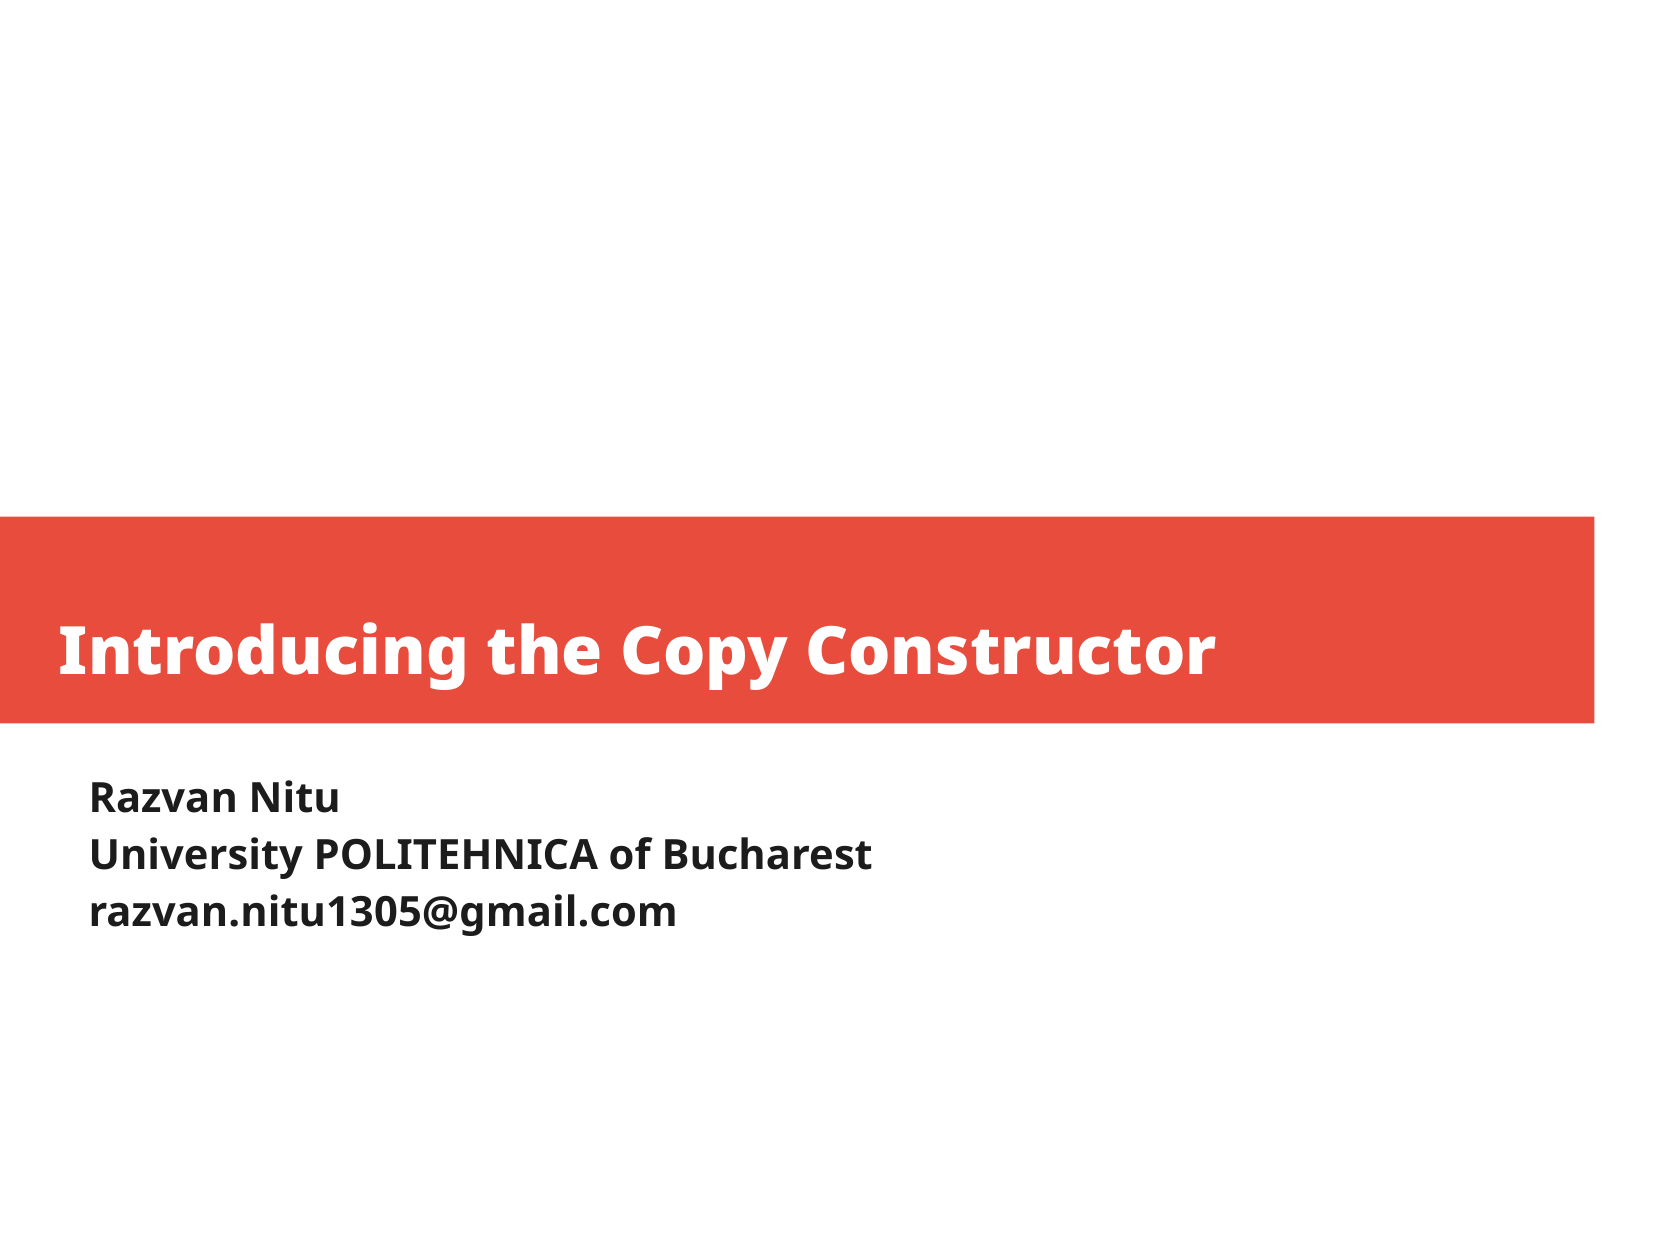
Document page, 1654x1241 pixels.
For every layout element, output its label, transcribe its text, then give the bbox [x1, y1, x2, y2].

subtitle Razvan Nitu University POLITEHNICA of Bucharest razvan.nitu1305@gmail.com [88, 767, 1595, 1182]
title Introducing the Copy Constructor [59, 546, 1595, 694]
